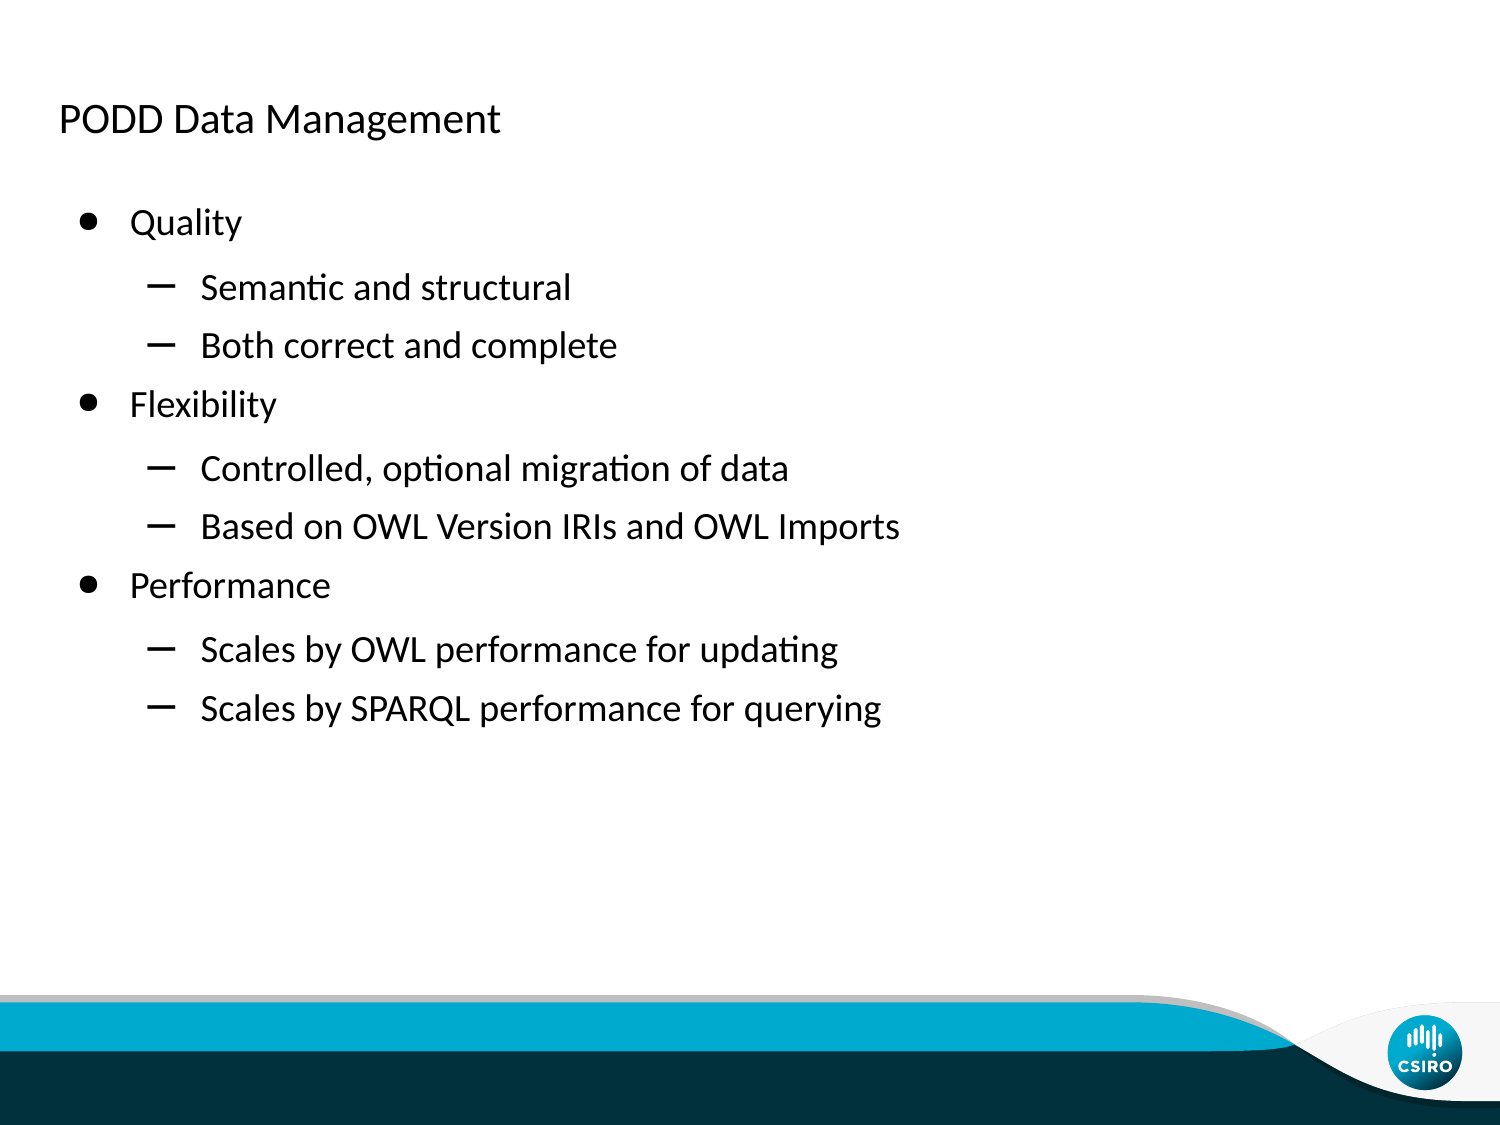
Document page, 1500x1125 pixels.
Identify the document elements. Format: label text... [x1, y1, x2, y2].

title PODD Data Management [58, 45, 1447, 185]
list Quality Semantic and structural Both correct and complete Flexibility Controlled, optional migration of data Based on OWL Version IRIs and OWL Imports Performance Scales by OWL performance for updating Scales by SPARQL performance for querying [58, 208, 1447, 959]
